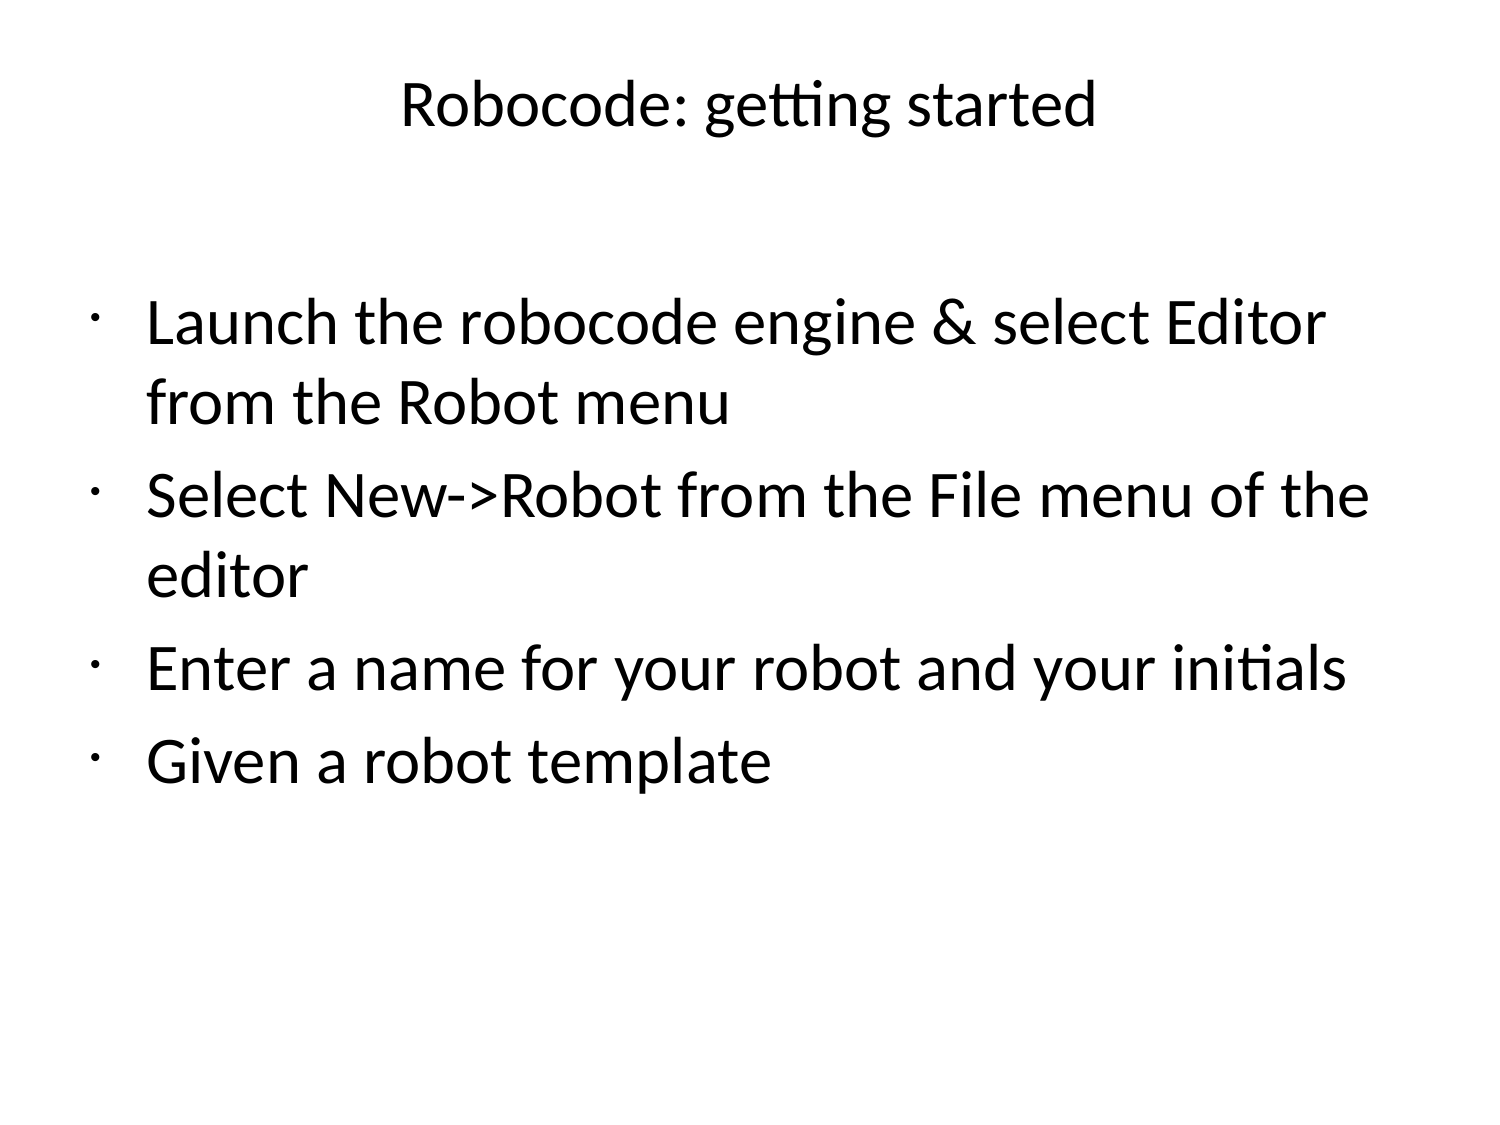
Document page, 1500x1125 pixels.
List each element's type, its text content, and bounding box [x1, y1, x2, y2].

title Robocode: getting started [75, 45, 1425, 233]
list Launch the robocode engine & select Editor from the Robot menu Select New->Robot from the File menu of the editor Enter a name for your robot and your initials Given a robot template [75, 262, 1425, 1005]
